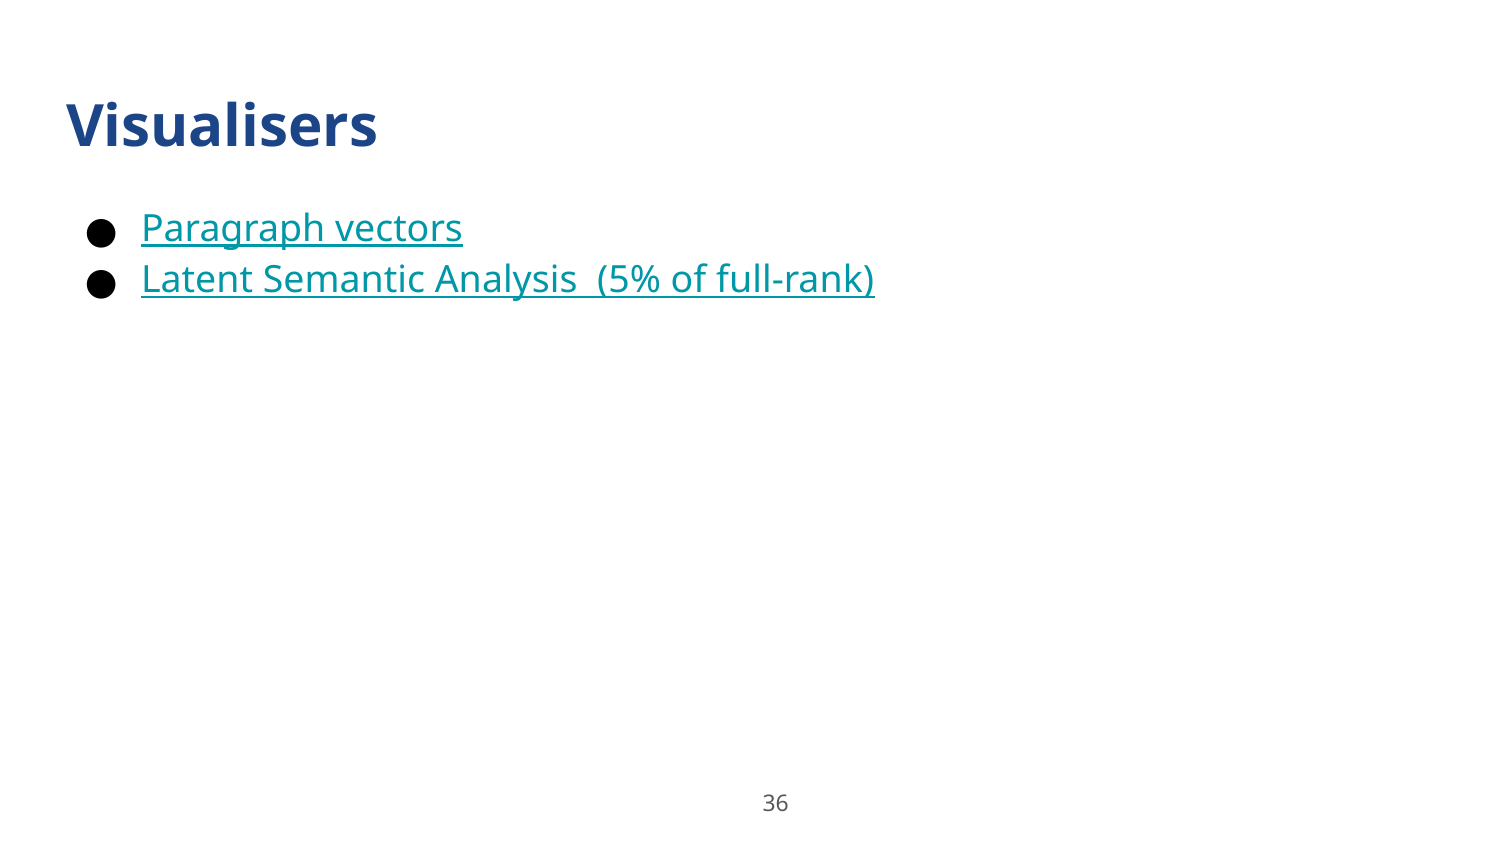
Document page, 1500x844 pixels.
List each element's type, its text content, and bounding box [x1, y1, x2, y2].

title Visualisers [51, 72, 1449, 167]
list Paragraph vectors Latent Semantic Analysis (5% of full-rank) [51, 189, 1449, 750]
slide_number <number> [714, 771, 805, 837]
